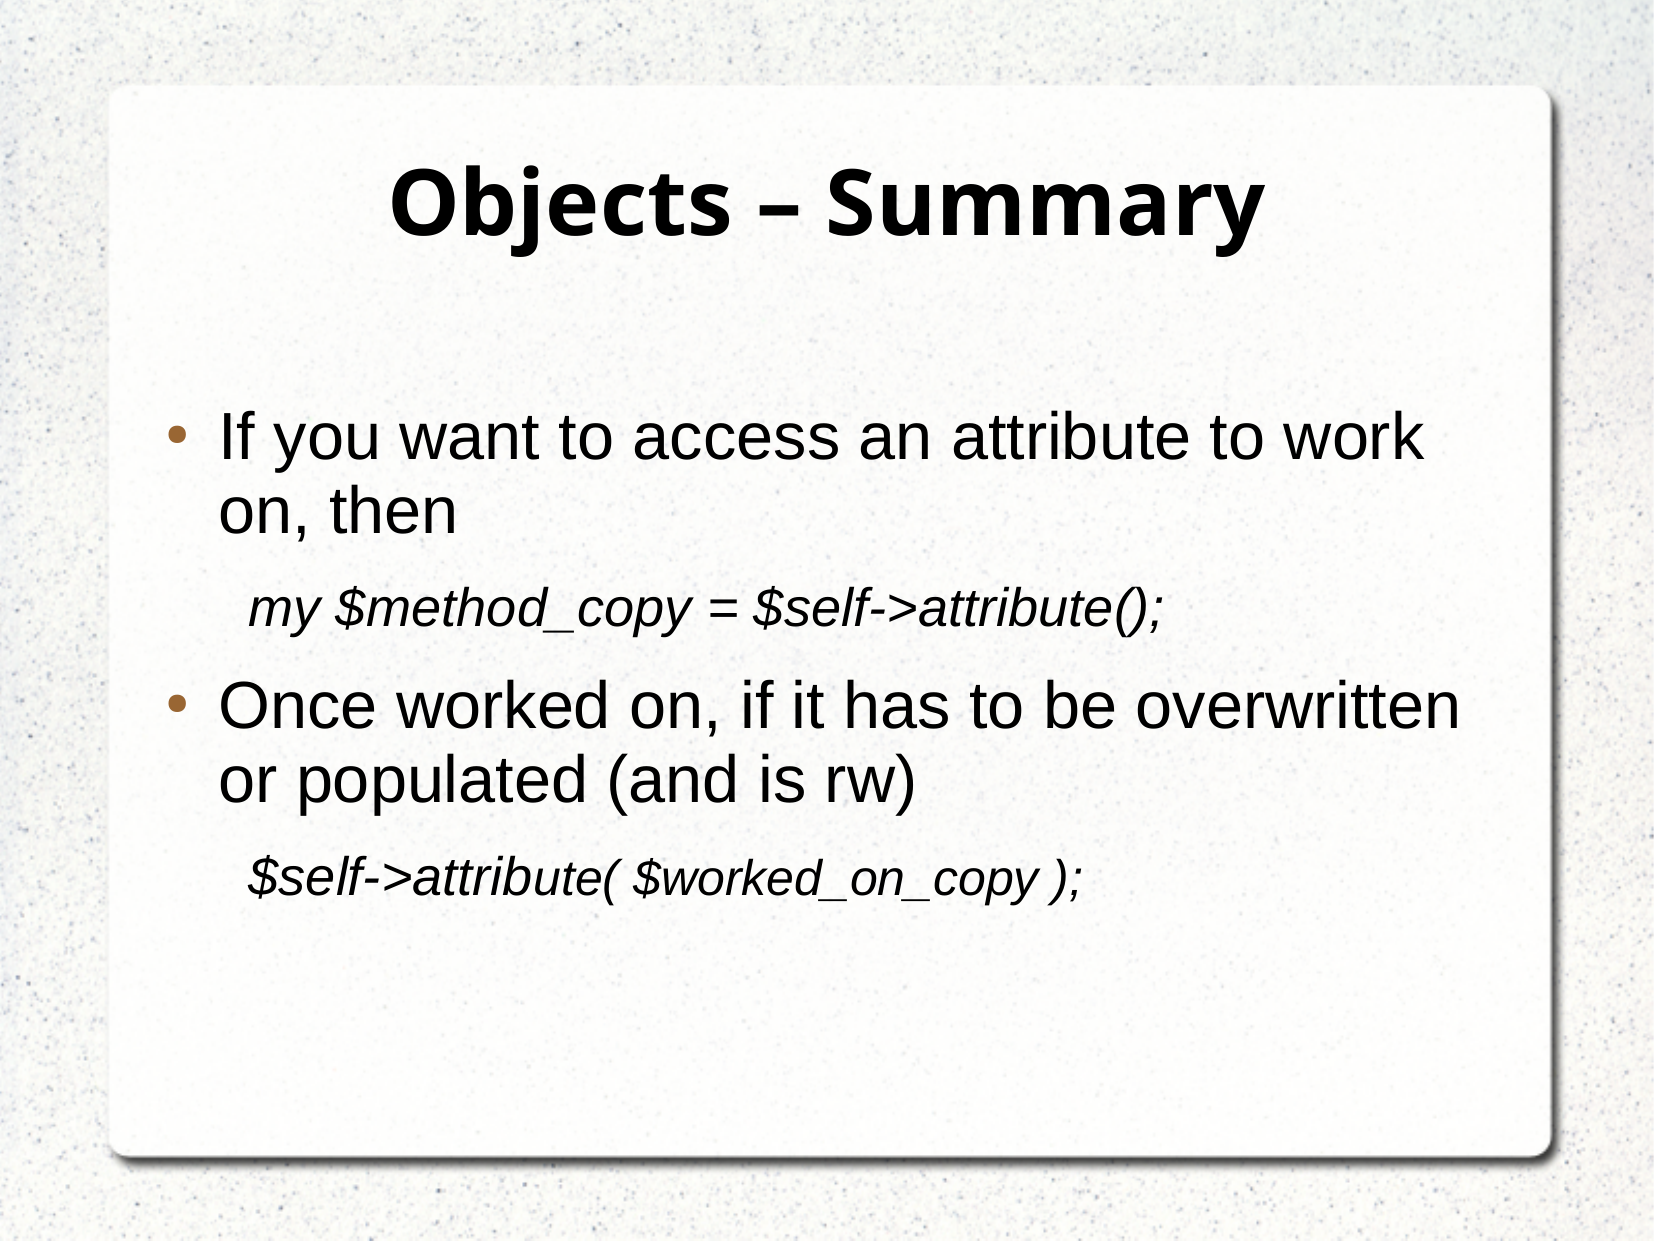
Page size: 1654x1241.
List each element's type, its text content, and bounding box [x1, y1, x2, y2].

picture [0, 0, 1654, 1241]
list If you want to access an attribute to work on, then my $method_copy = $self->attribute(); Once worked on, if it has to be overwritten or populated (and is rw) $self->attribute( $worked_on_copy ); [147, 398, 1506, 1034]
title Objects – Summary [118, 96, 1536, 304]
